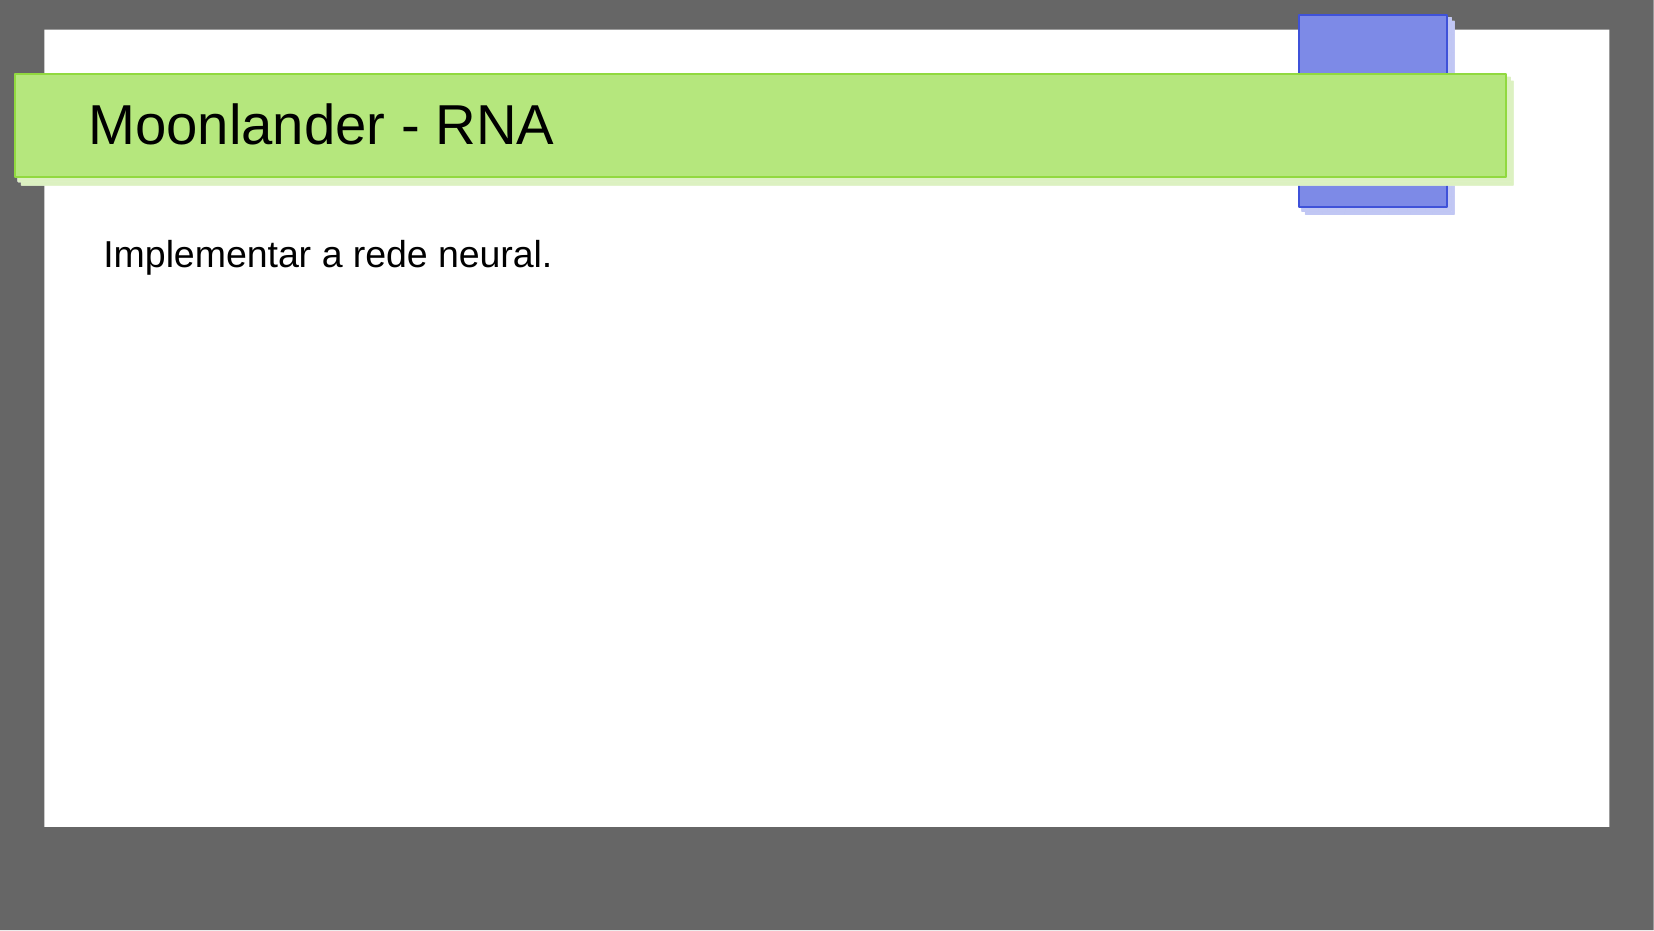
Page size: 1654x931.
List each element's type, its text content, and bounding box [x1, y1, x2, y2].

text_box Implementar a rede neural. [88, 226, 1565, 325]
title Moonlander - RNA [88, 73, 1506, 178]
